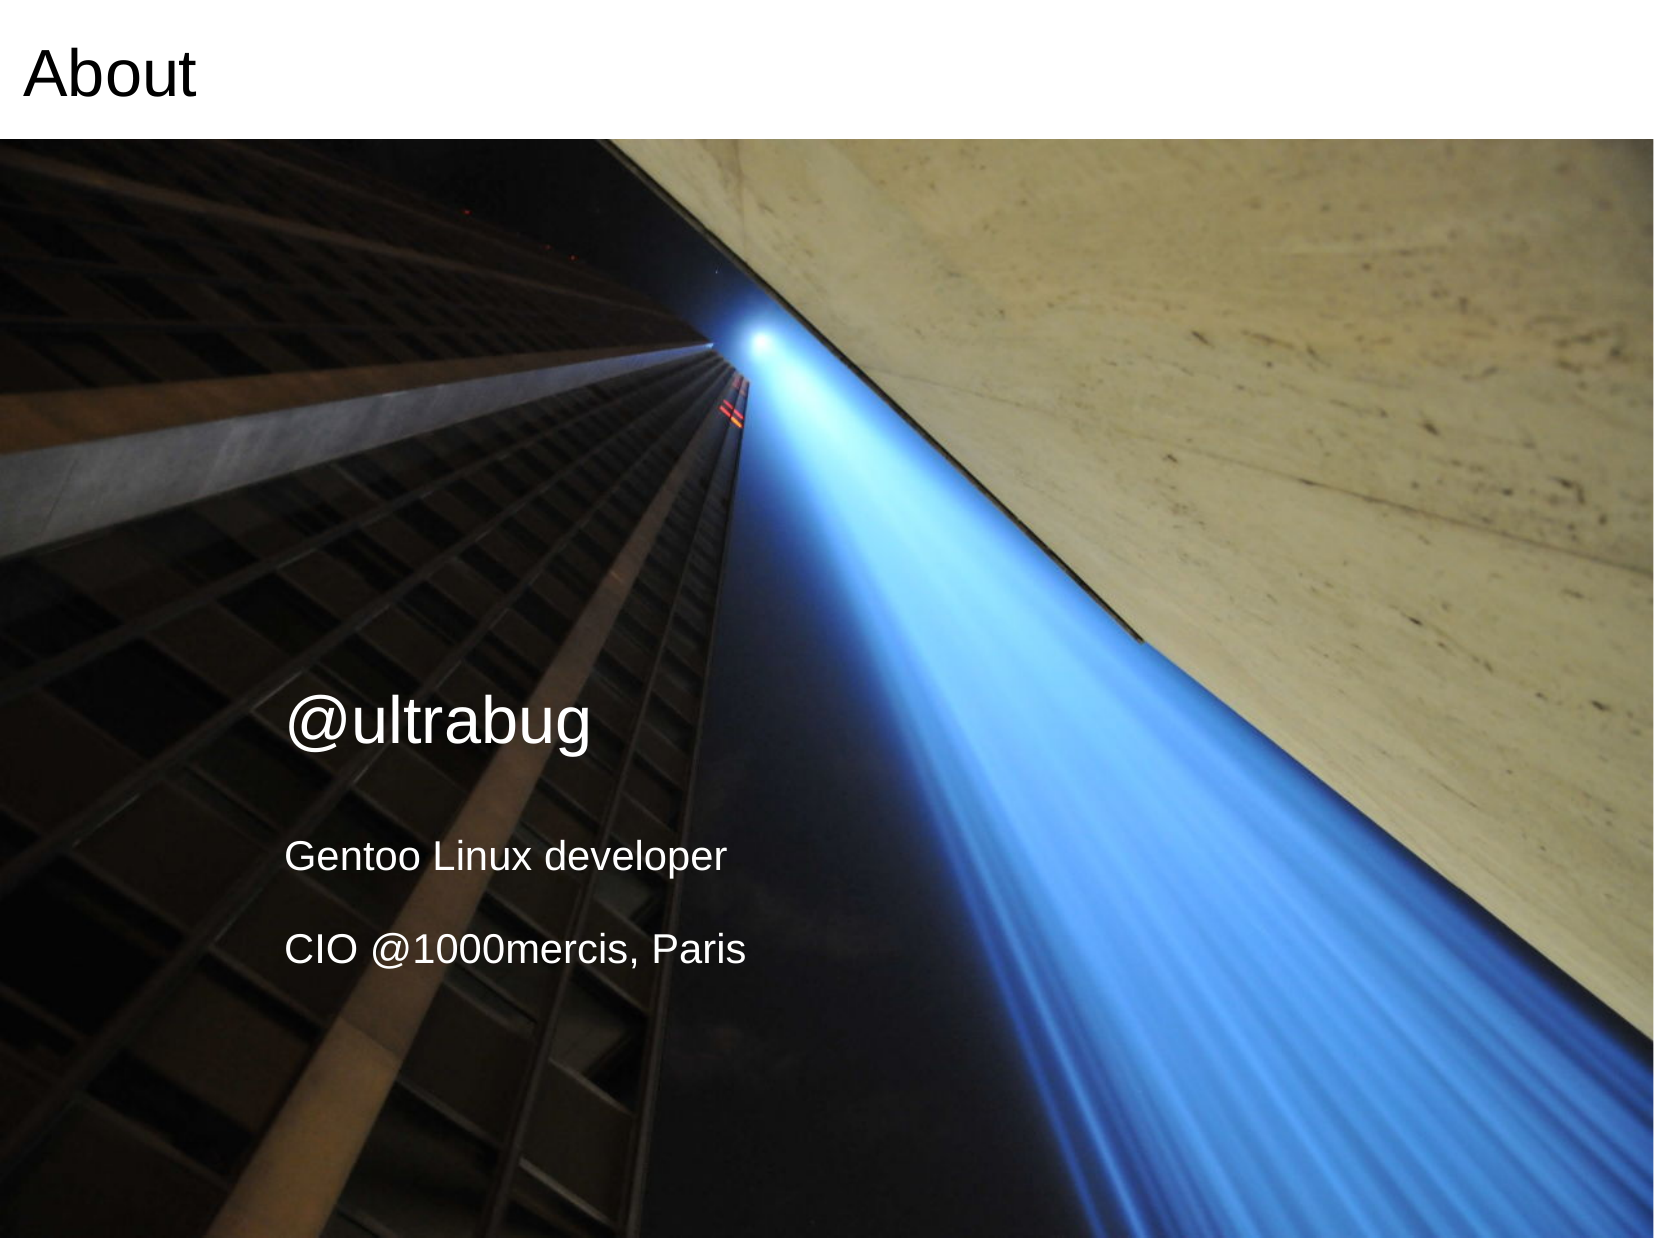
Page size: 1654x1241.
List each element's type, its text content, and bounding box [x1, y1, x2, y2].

title About [23, 0, 1512, 178]
subtitle @ultrabug Gentoo Linux developer CIO @1000mercis, Paris [284, 653, 1654, 1002]
picture [0, 139, 1654, 1239]
